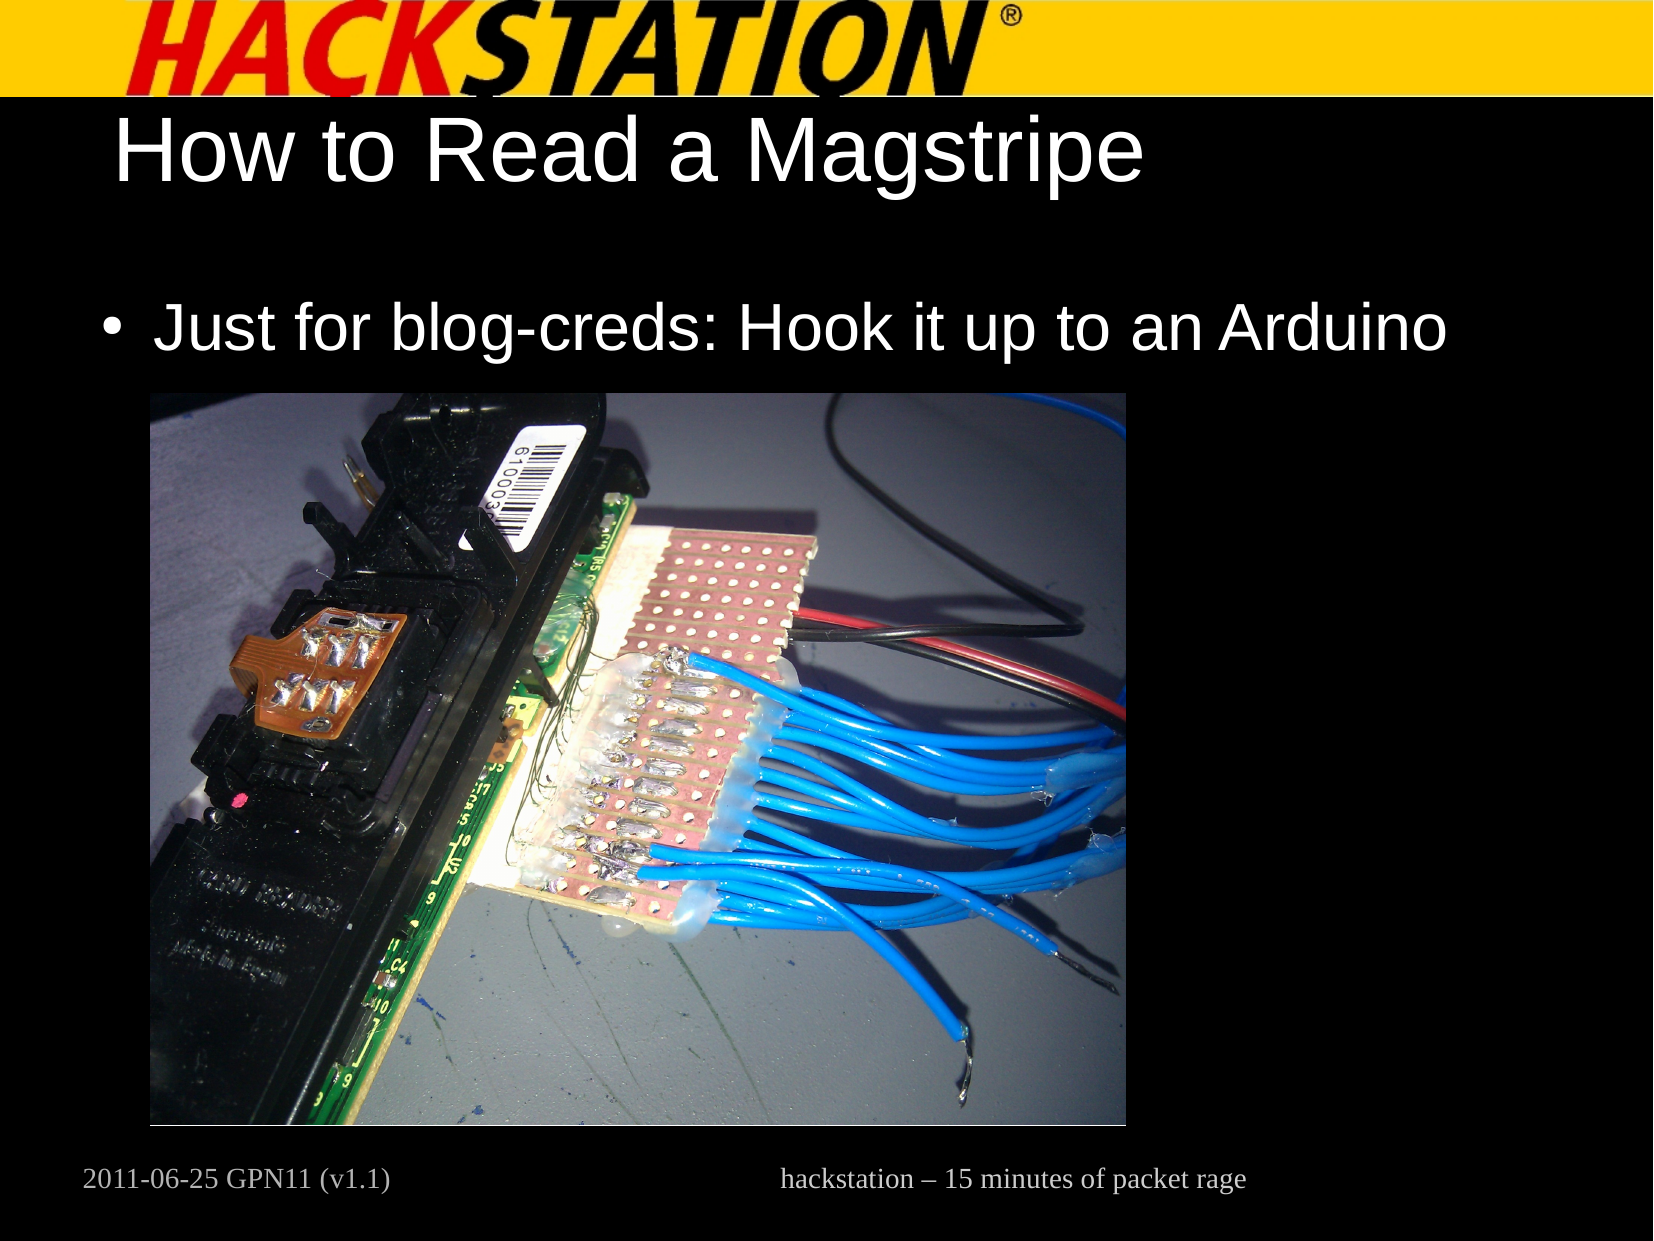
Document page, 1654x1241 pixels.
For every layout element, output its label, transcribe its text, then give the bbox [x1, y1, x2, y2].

title How to Read a Magstripe [112, 75, 1571, 226]
picture [150, 393, 1126, 1126]
picture [0, 0, 1653, 97]
list Just for blog-creds: Hook it up to an Arduino [82, 290, 1571, 1109]
